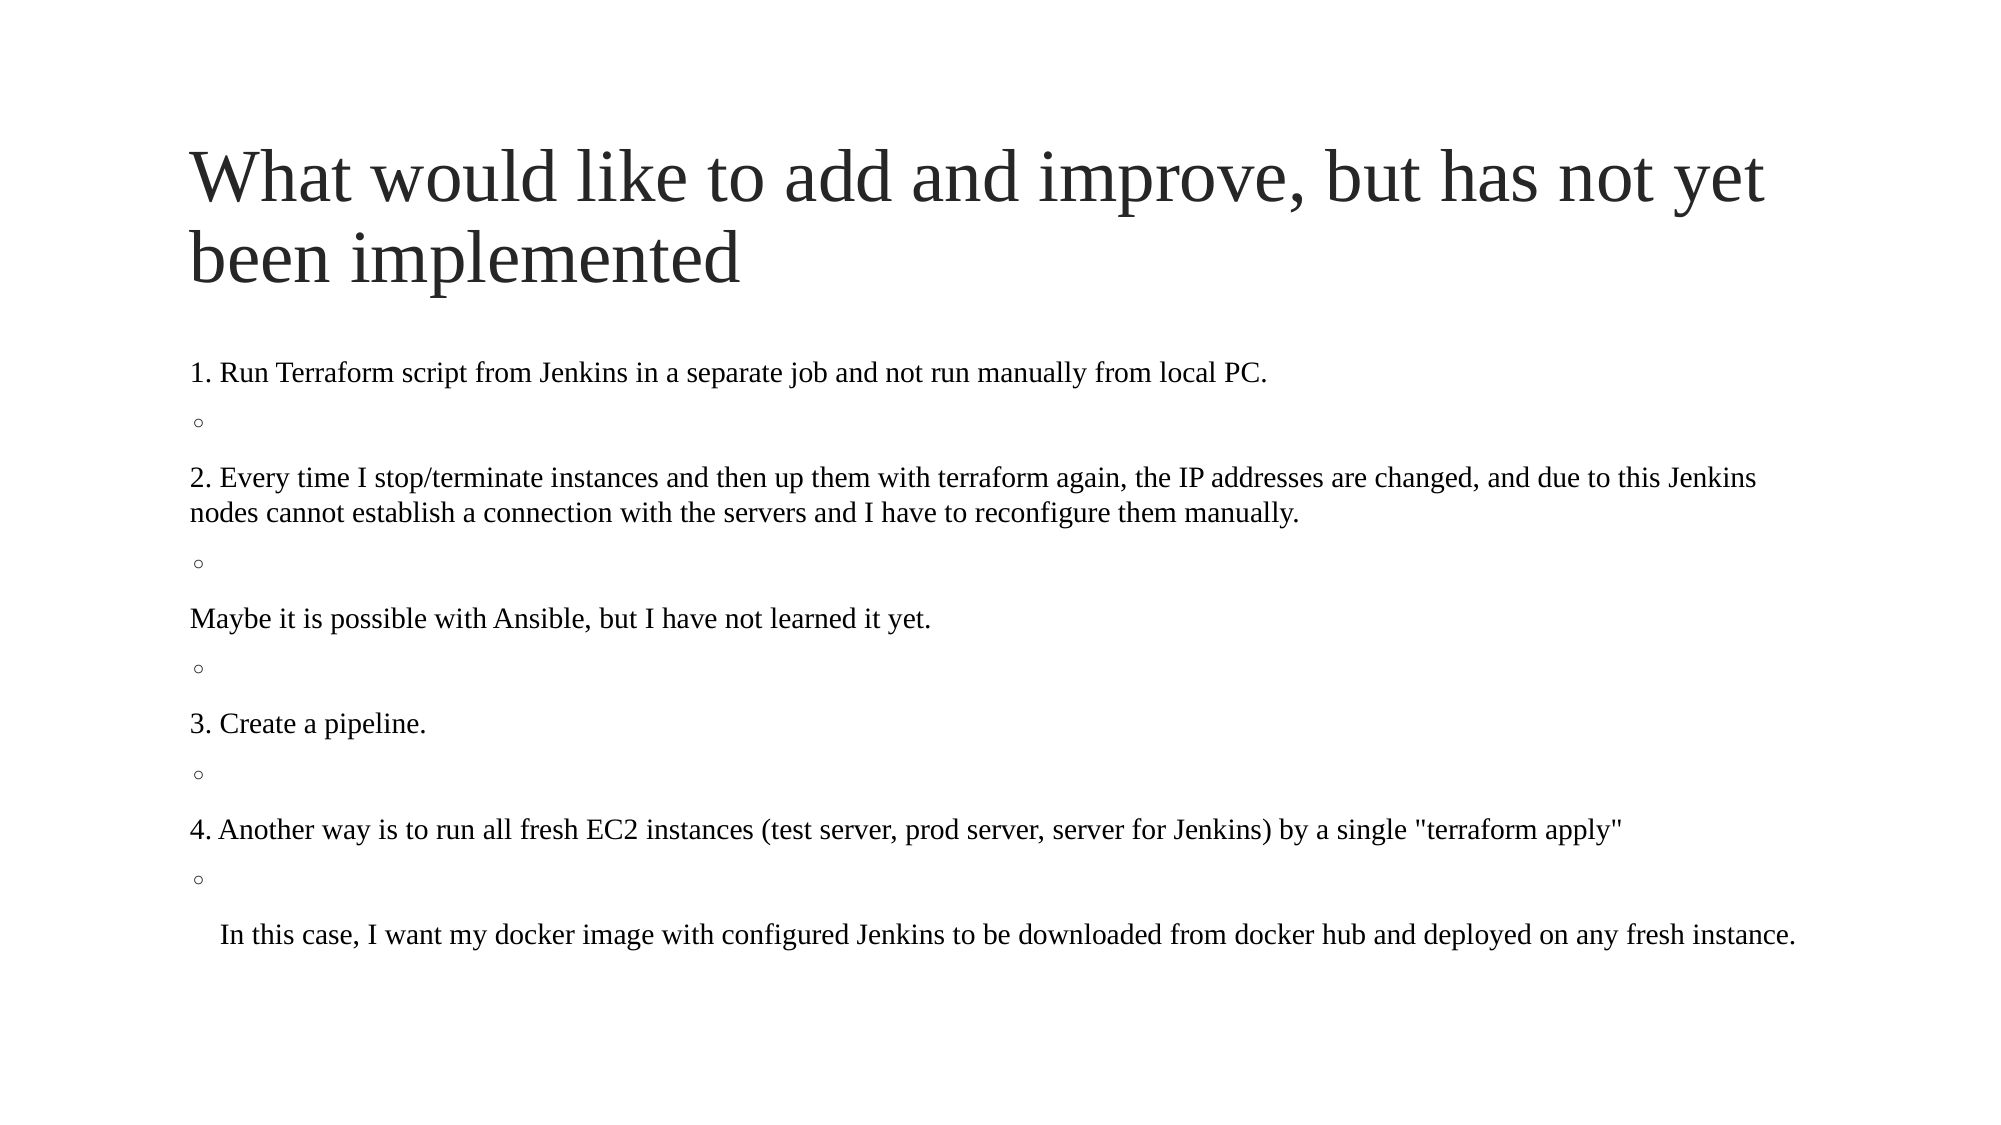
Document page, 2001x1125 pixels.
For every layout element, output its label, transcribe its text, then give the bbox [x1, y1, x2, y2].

list 1. Run Terraform script from Jenkins in a separate job and not run manually from local PC. 2. Every time I stop/terminate instances and then up them with terraform again, the IP addresses are changed, and due to this Jenkins nodes cannot establish a connection with the servers and I have to reconfigure them manually. Maybe it is possible with Ansible, but I have not learned it yet. 3. Create a pipeline. 4. Another way is to run all fresh EC2 instances (test server, prod server, server for Jenkins) by a single "terraform apply" In this case, I want my docker image with configured Jenkins to be downloaded from docker hub and deployed on any fresh instance. [174, 345, 1825, 977]
title What would like to add and improve, but has not yet been implemented [174, 105, 1825, 331]
